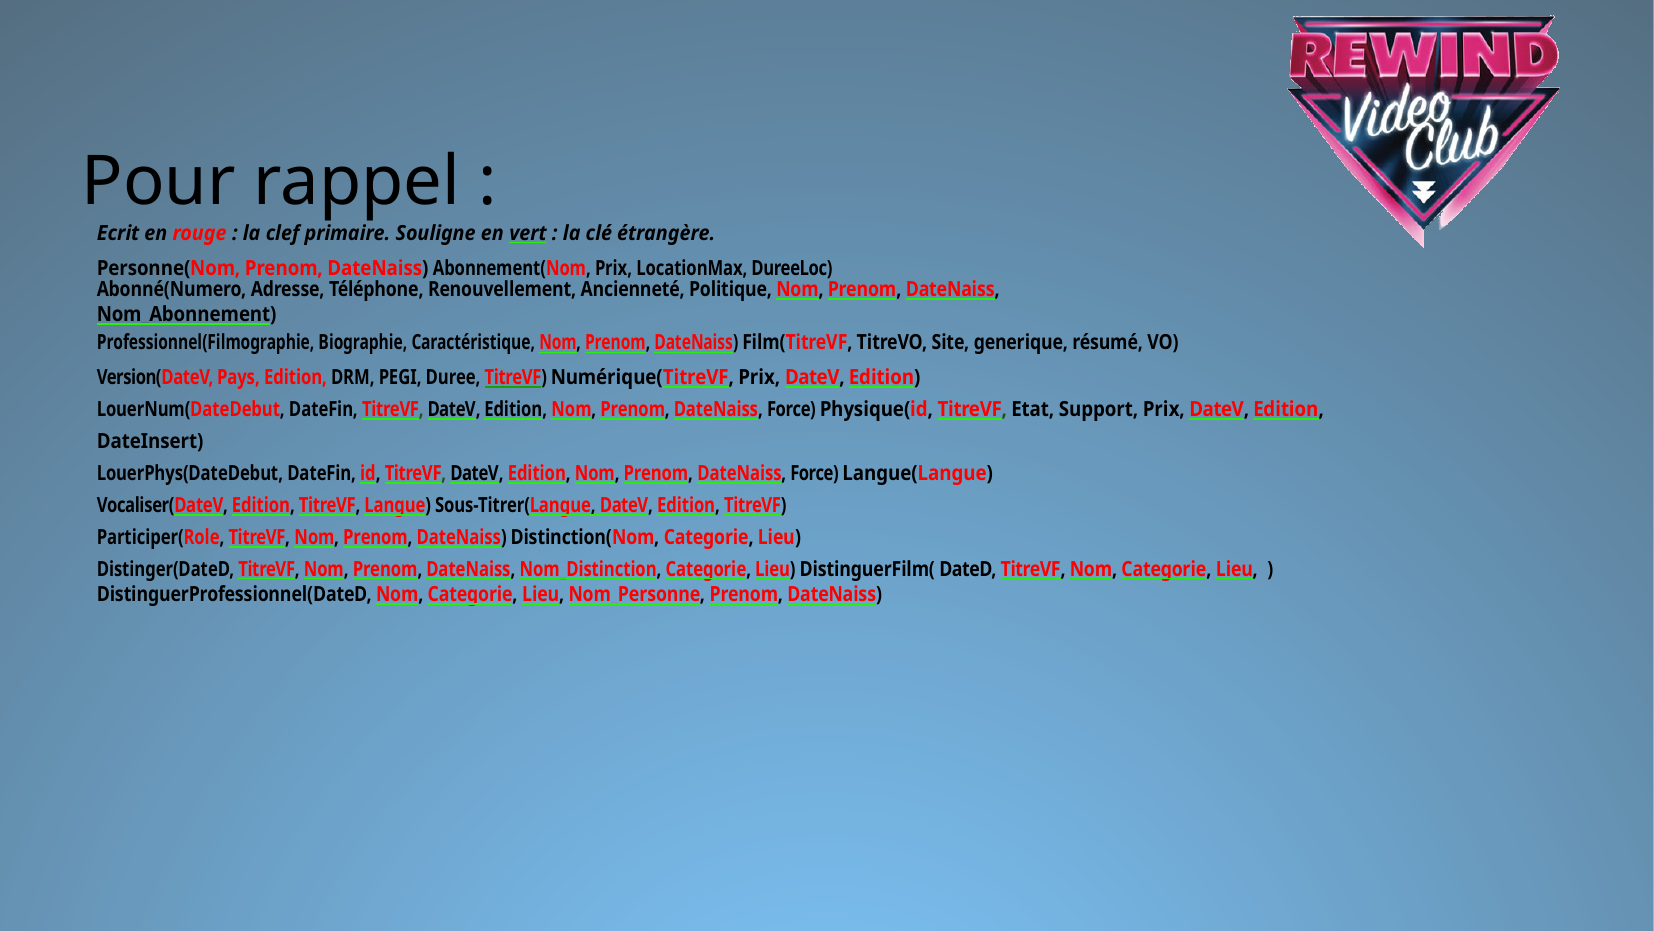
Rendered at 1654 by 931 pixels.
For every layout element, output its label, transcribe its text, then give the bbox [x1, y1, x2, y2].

title Pour rappel : [47, 106, 532, 250]
picture [0, 0, 1654, 931]
title Ecrit en rouge : la clef primaire. Souligne en vert : la clé étrangère. Personne(Nom, Prenom, DateNaiss) Abonnement(Nom, Prix, LocationMax, DureeLoc) Abonné(Numero, Adresse, Téléphone, Renouvellement, Ancienneté, Politique, Nom, Prenom, DateNaiss, Nom_Abonnement) Professionnel(Filmographie, Biographie, Caractéristique, Nom, Prenom, DateNaiss) Film(TitreVF, TitreVO, Site, generique, résumé, VO) Version(DateV, Pays, Edition, DRM, PEGI, Duree, TitreVF) Numérique(TitreVF, Prix, DateV, Edition) LouerNum(DateDebut, DateFin, TitreVF, DateV, Edition, Nom, Prenom, DateNaiss, Force) Physique(id, TitreVF, Etat, Support, Prix, DateV, Edition, DateInsert) LouerPhys(DateDebut, DateFin, id, TitreVF, DateV, Edition, Nom, Prenom, DateNaiss, Force) Langue(Langue) Vocaliser(DateV, Edition, TitreVF, Langue) Sous-Titrer(Langue, DateV, Edition, TitreVF) Participer(Role, TitreVF, Nom, Prenom, DateNaiss) Distinction(Nom, Categorie, Lieu) Distinger(DateD, TitreVF, Nom, Prenom, DateNaiss, Nom_Distinction, Categorie, Lieu) DistinguerFilm( DateD, TitreVF, Nom, Categorie, Lieu, ) DistinguerProfessionnel(DateD, Nom, Categorie, Lieu, Nom_Personne, Prenom, DateNaiss) [59, 199, 1654, 626]
